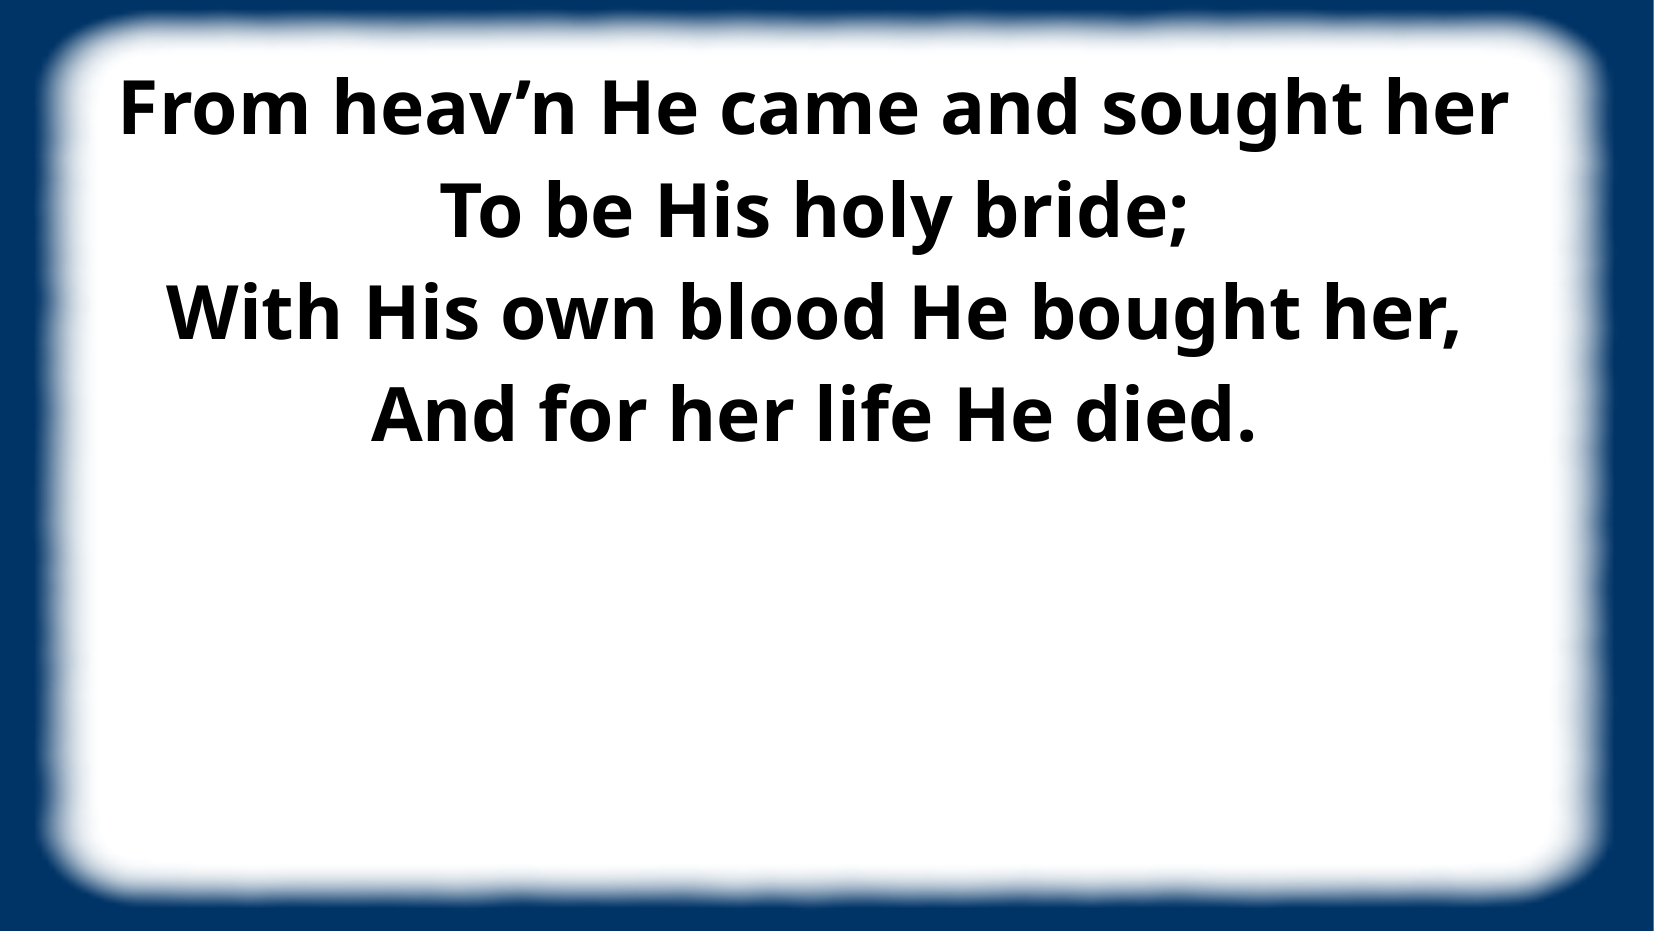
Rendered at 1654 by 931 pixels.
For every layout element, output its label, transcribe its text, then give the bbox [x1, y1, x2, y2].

text_box From heav’n He came and sought her To be His holy bride; With His own blood He bought her, And for her life He died. [87, 47, 1543, 462]
picture [0, 0, 1654, 931]
